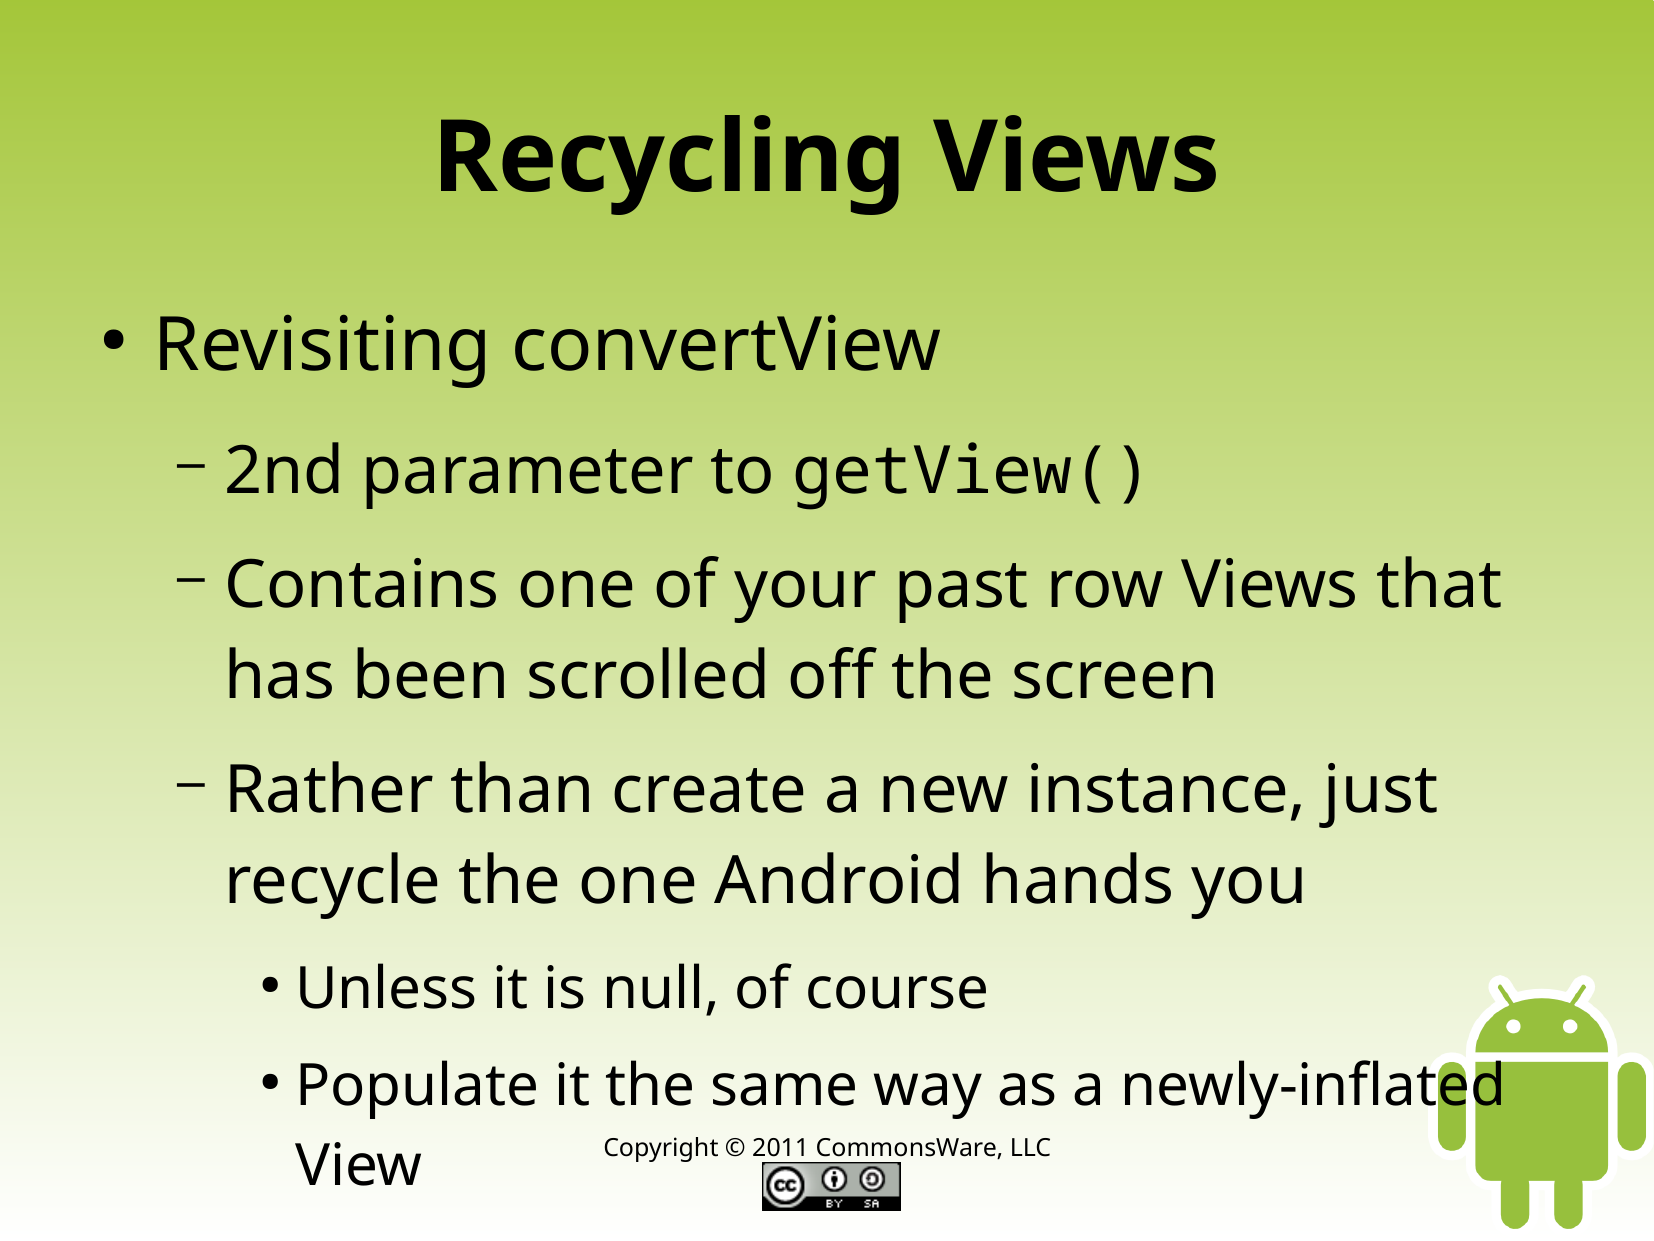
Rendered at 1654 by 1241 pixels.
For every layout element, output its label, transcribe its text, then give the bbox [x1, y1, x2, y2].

list Revisiting convertView 2nd parameter to getView() Contains one of your past row Views that has been scrolled off the screen Rather than create a new instance, just recycle the one Android hands you Unless it is null, of course Populate it the same way as a newly-inflated View [82, 290, 1571, 1122]
picture [762, 1162, 901, 1211]
picture [1428, 975, 1654, 1238]
title Recycling Views [82, 49, 1571, 257]
